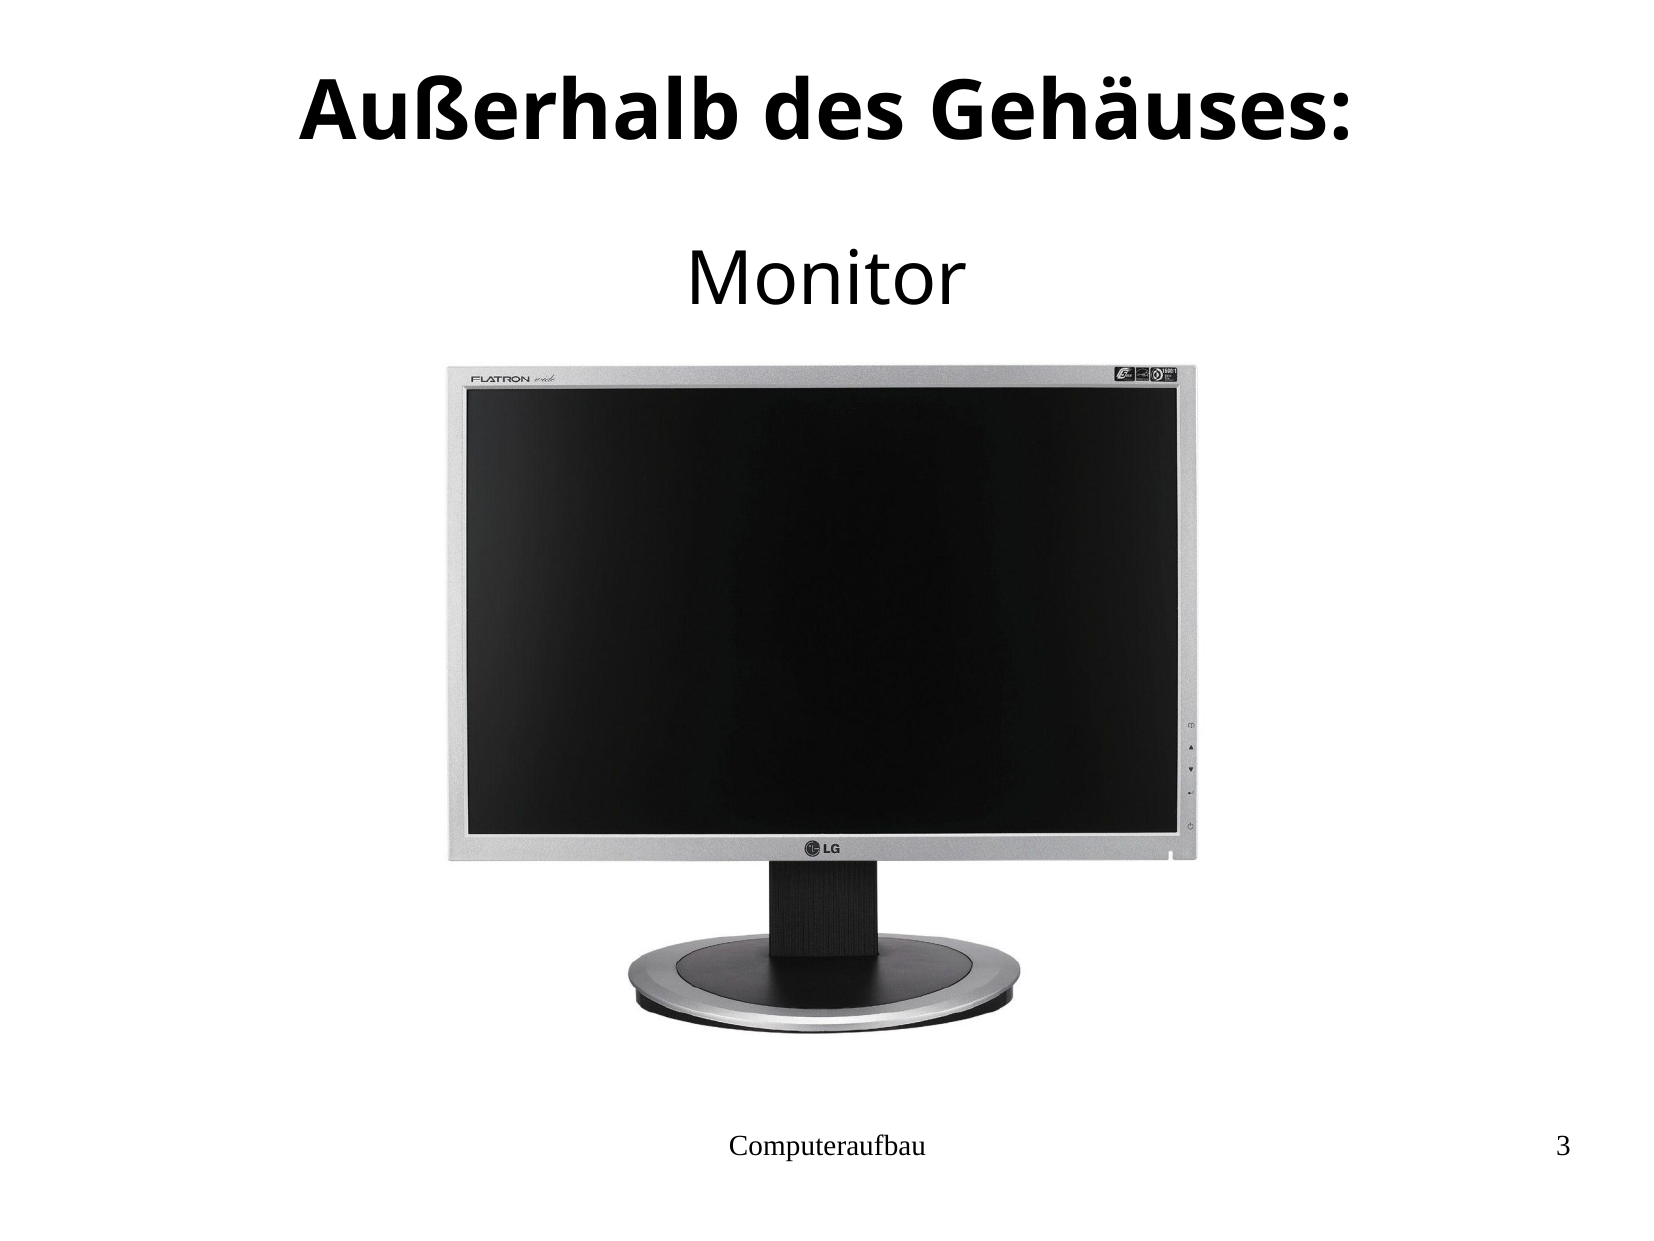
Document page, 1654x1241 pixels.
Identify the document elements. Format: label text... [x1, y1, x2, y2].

list Monitor [82, 224, 1571, 1111]
picture [435, 354, 1205, 1038]
title Außerhalb des Gehäuses: [82, 49, 1571, 166]
